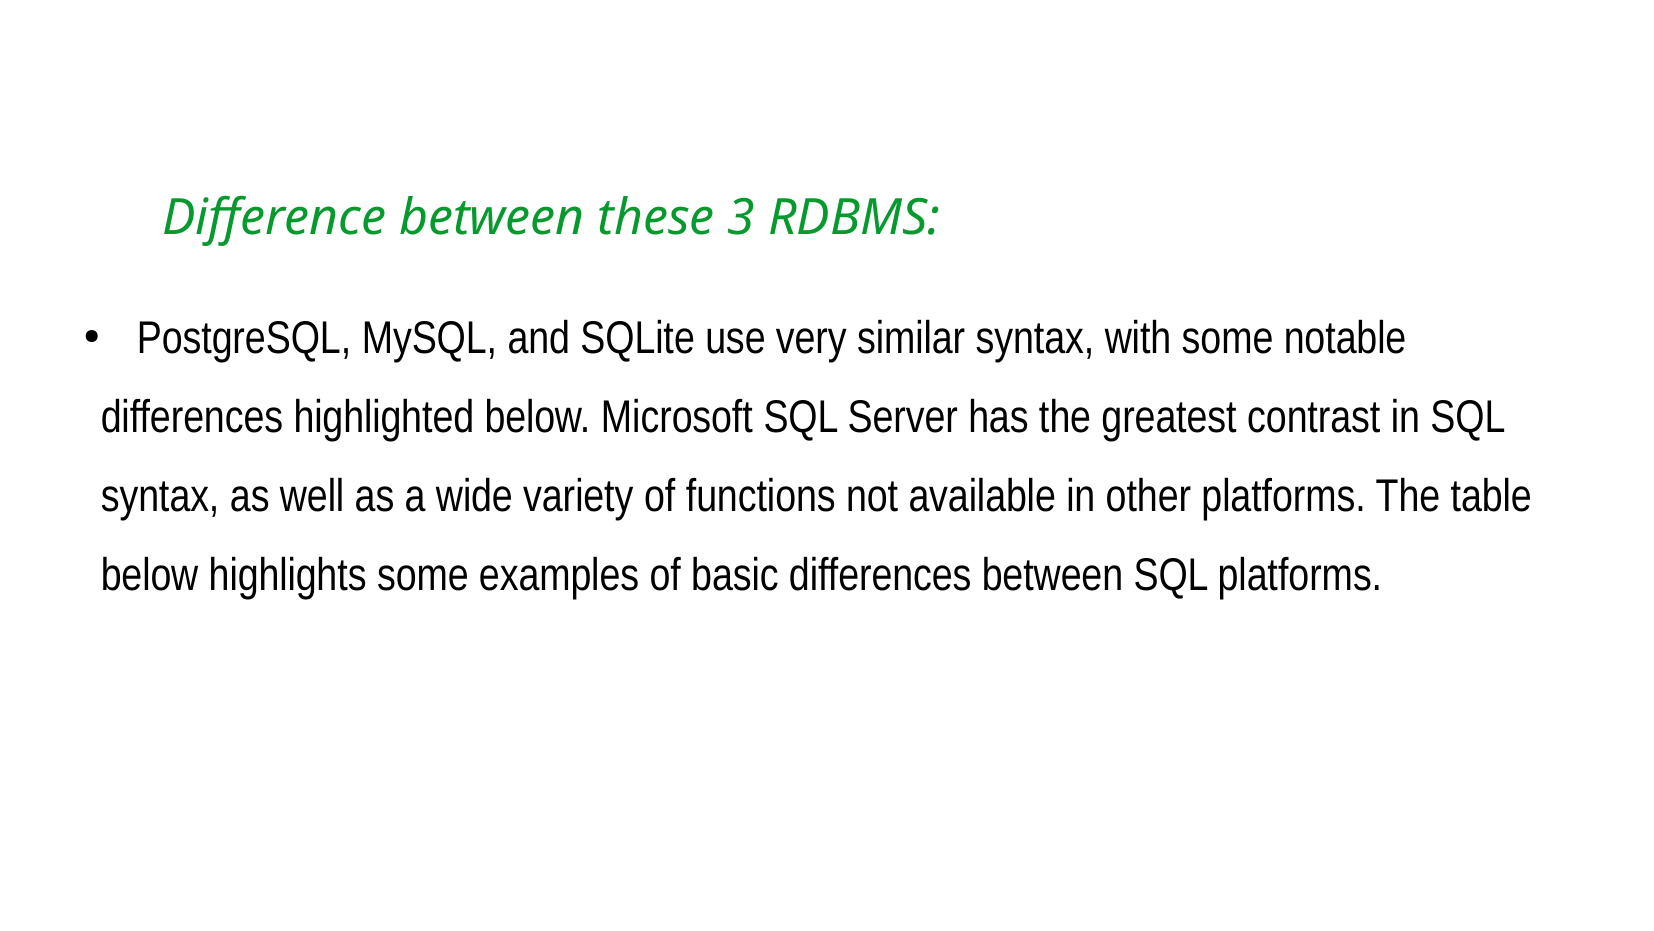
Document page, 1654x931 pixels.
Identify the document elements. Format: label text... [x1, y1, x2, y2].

title Difference between these 3 RDBMS: [52, 108, 1051, 285]
list PostgreSQL, MySQL, and SQLite use very similar syntax, with some notable differences highlighted below. Microsoft SQL Server has the greatest contrast in SQL syntax, as well as a wide variety of functions not available in other platforms. The table below highlights some examples of basic differences between SQL platforms. [30, 285, 1546, 706]
